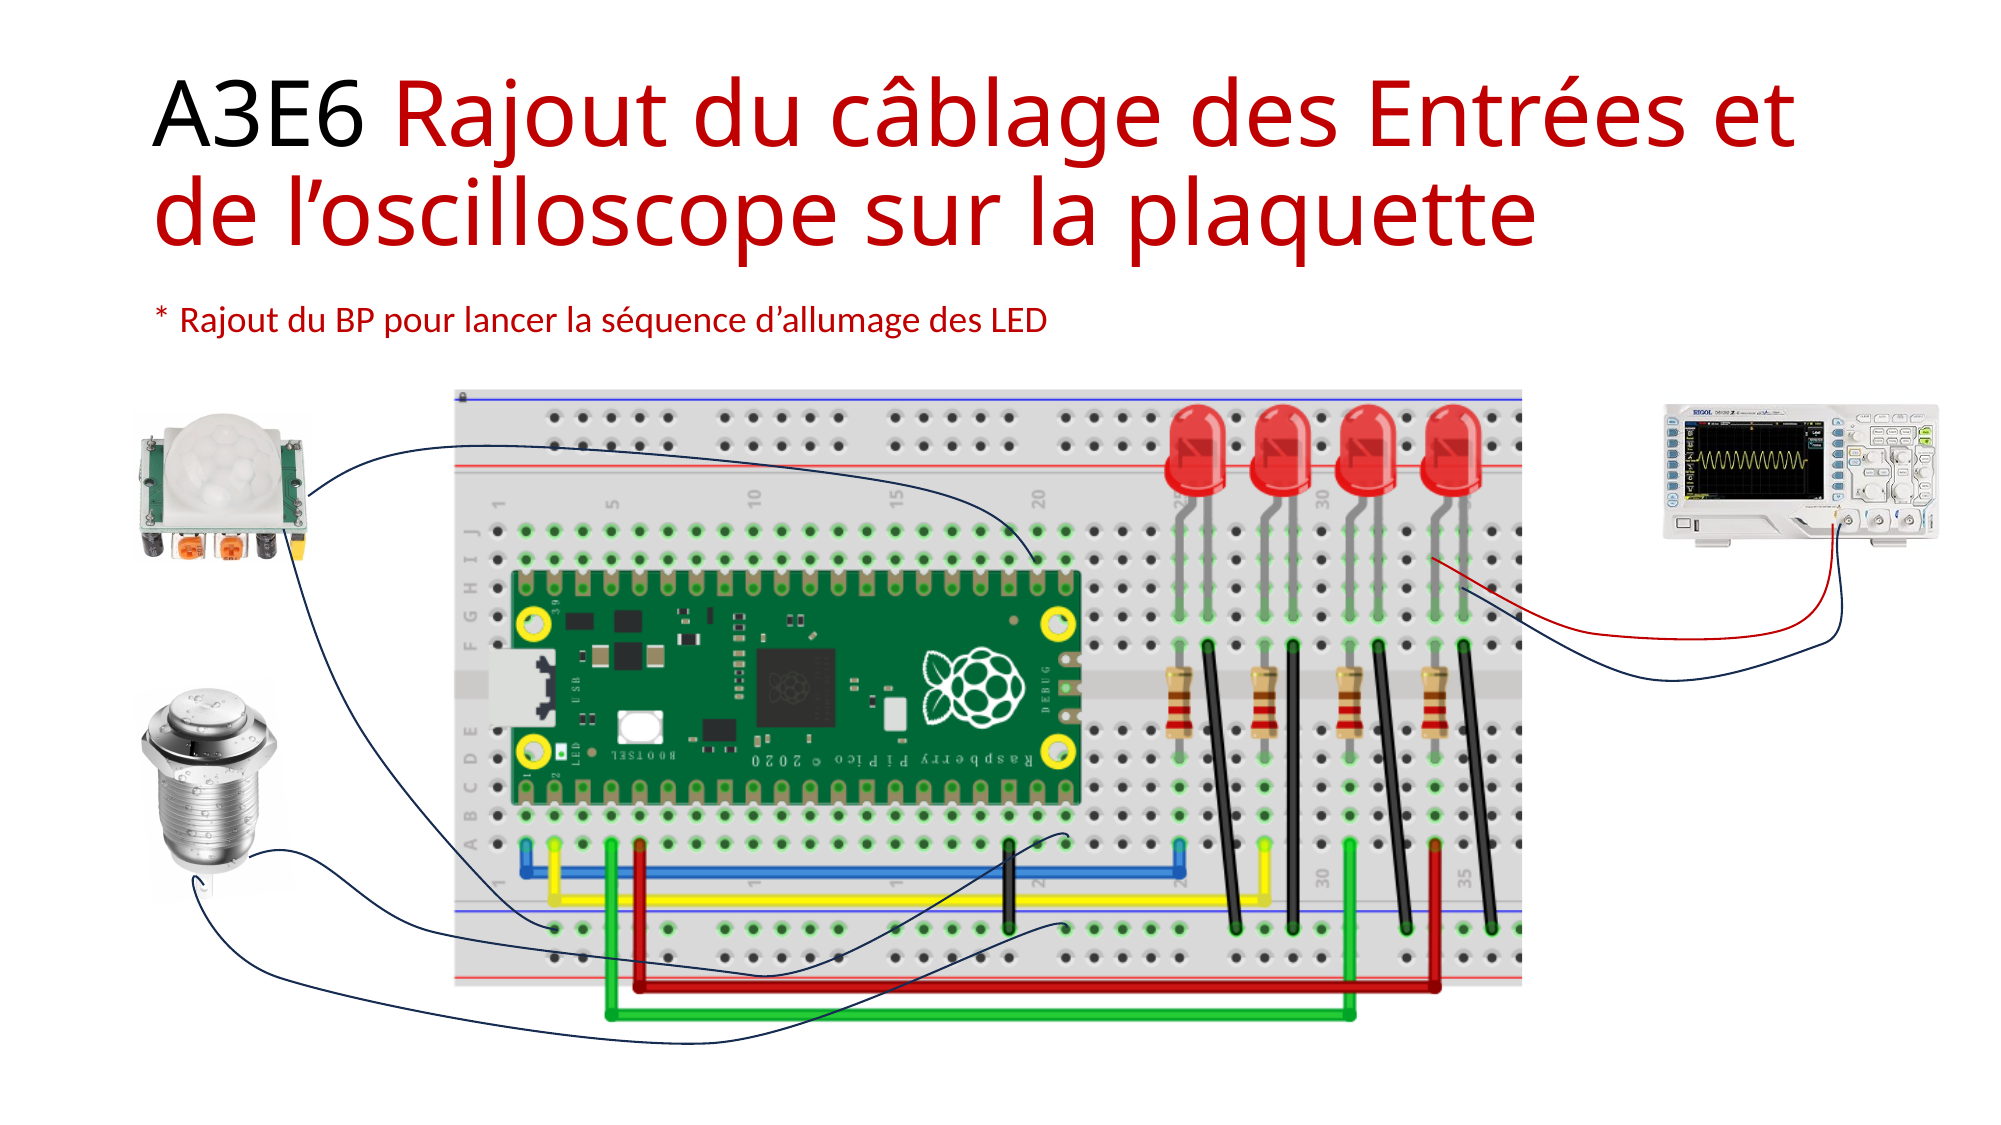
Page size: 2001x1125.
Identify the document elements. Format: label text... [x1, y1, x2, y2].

picture [132, 678, 295, 904]
picture [435, 1016, 601, 1041]
text_box * Rajout du BP pour lancer la séquence d’allumage des LED [137, 287, 1066, 349]
picture [132, 410, 312, 563]
picture [435, 317, 1523, 1041]
picture [1653, 370, 1947, 563]
text_box A3E6 Rajout du câblage des Entrées et de l’oscilloscope sur la plaquette [137, 59, 1863, 164]
